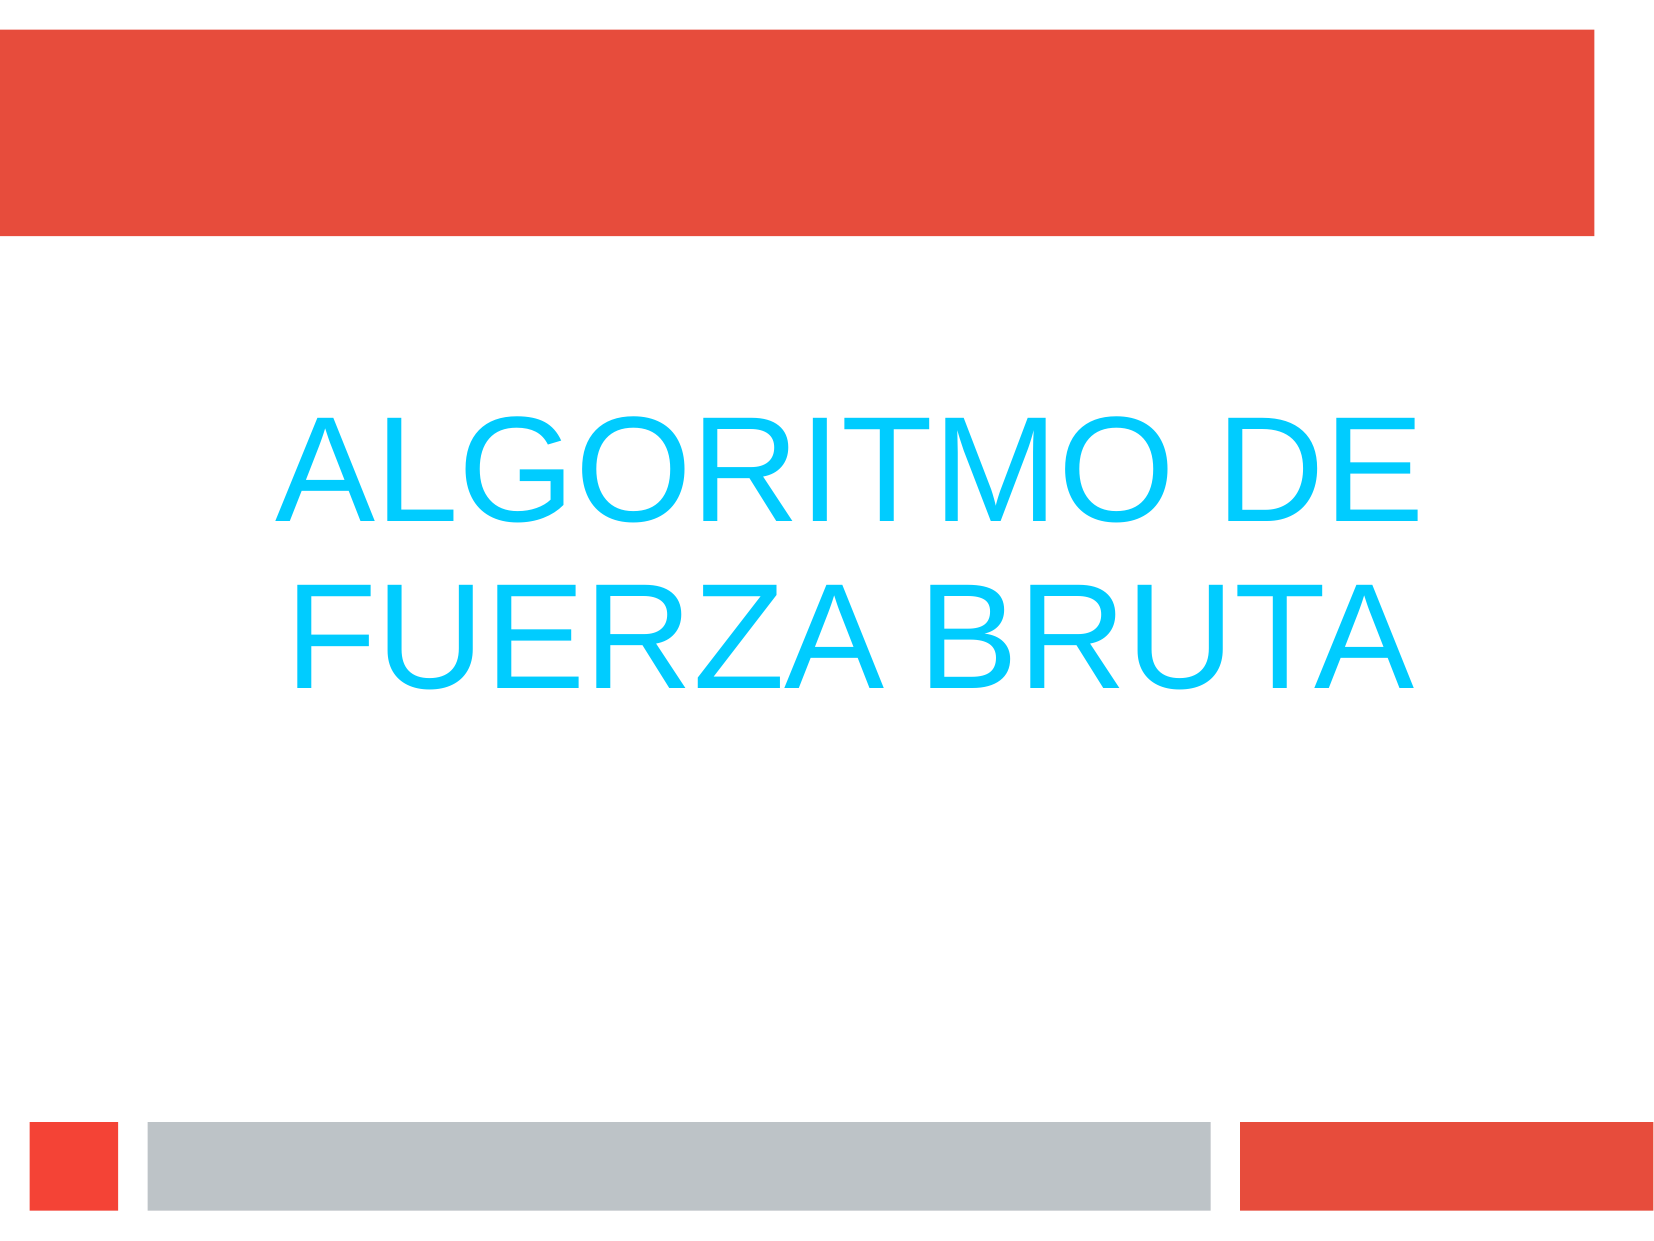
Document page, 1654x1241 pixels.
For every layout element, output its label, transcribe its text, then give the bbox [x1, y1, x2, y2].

text_box ALGORITMO DE FUERZA BRUTA [212, 377, 1489, 729]
